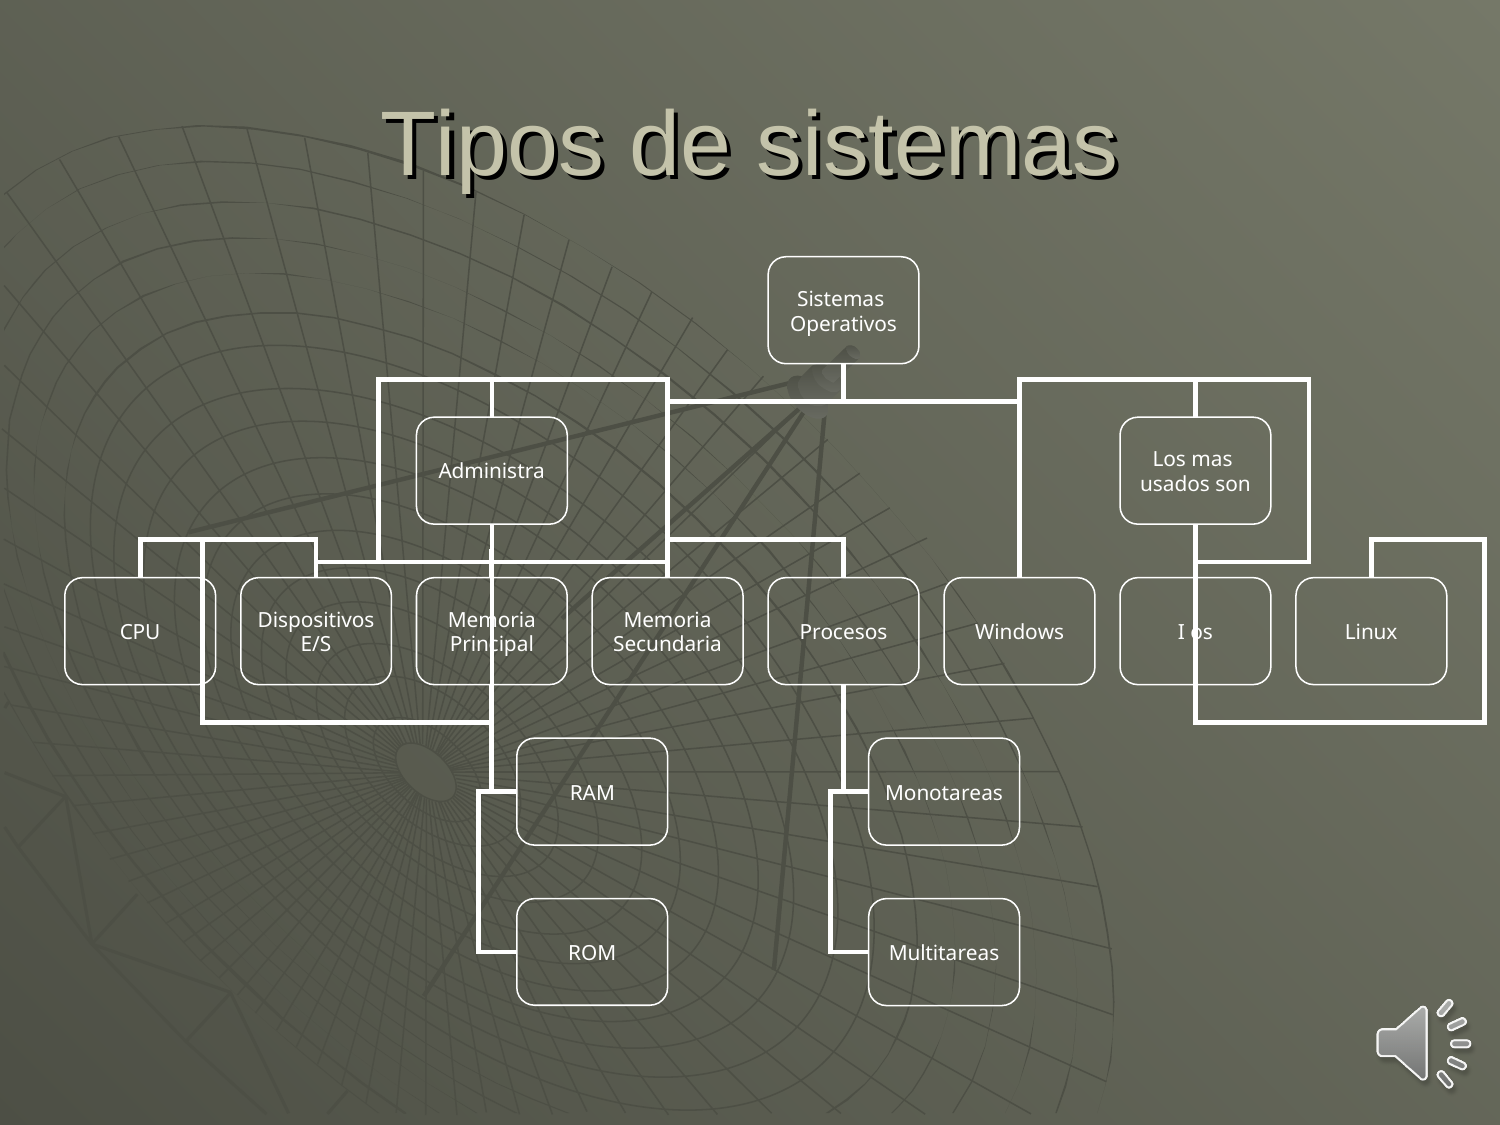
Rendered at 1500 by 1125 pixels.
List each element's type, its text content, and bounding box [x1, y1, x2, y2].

text_box I os [1120, 577, 1271, 685]
text_box Sistemas Operativos [768, 256, 919, 364]
text_box Windows [944, 577, 1095, 685]
text_box Memoria Secundaria [592, 577, 744, 685]
text_box ROM [516, 898, 668, 1006]
text_box Dispositivos E/S [240, 577, 392, 685]
text_box Monotareas [868, 738, 1020, 846]
text_box Procesos [768, 577, 919, 685]
text_box Memoria Principal [416, 577, 568, 685]
text_box CPU [64, 577, 216, 685]
text_box RAM [516, 738, 668, 846]
text_box Los mas usados son [1120, 417, 1271, 525]
picture [1376, 996, 1477, 1097]
text_box Linux [1295, 577, 1447, 685]
text_box Administra [416, 417, 568, 525]
title Tipos de sistemas [75, 45, 1426, 233]
text_box Multitareas [868, 898, 1020, 1006]
